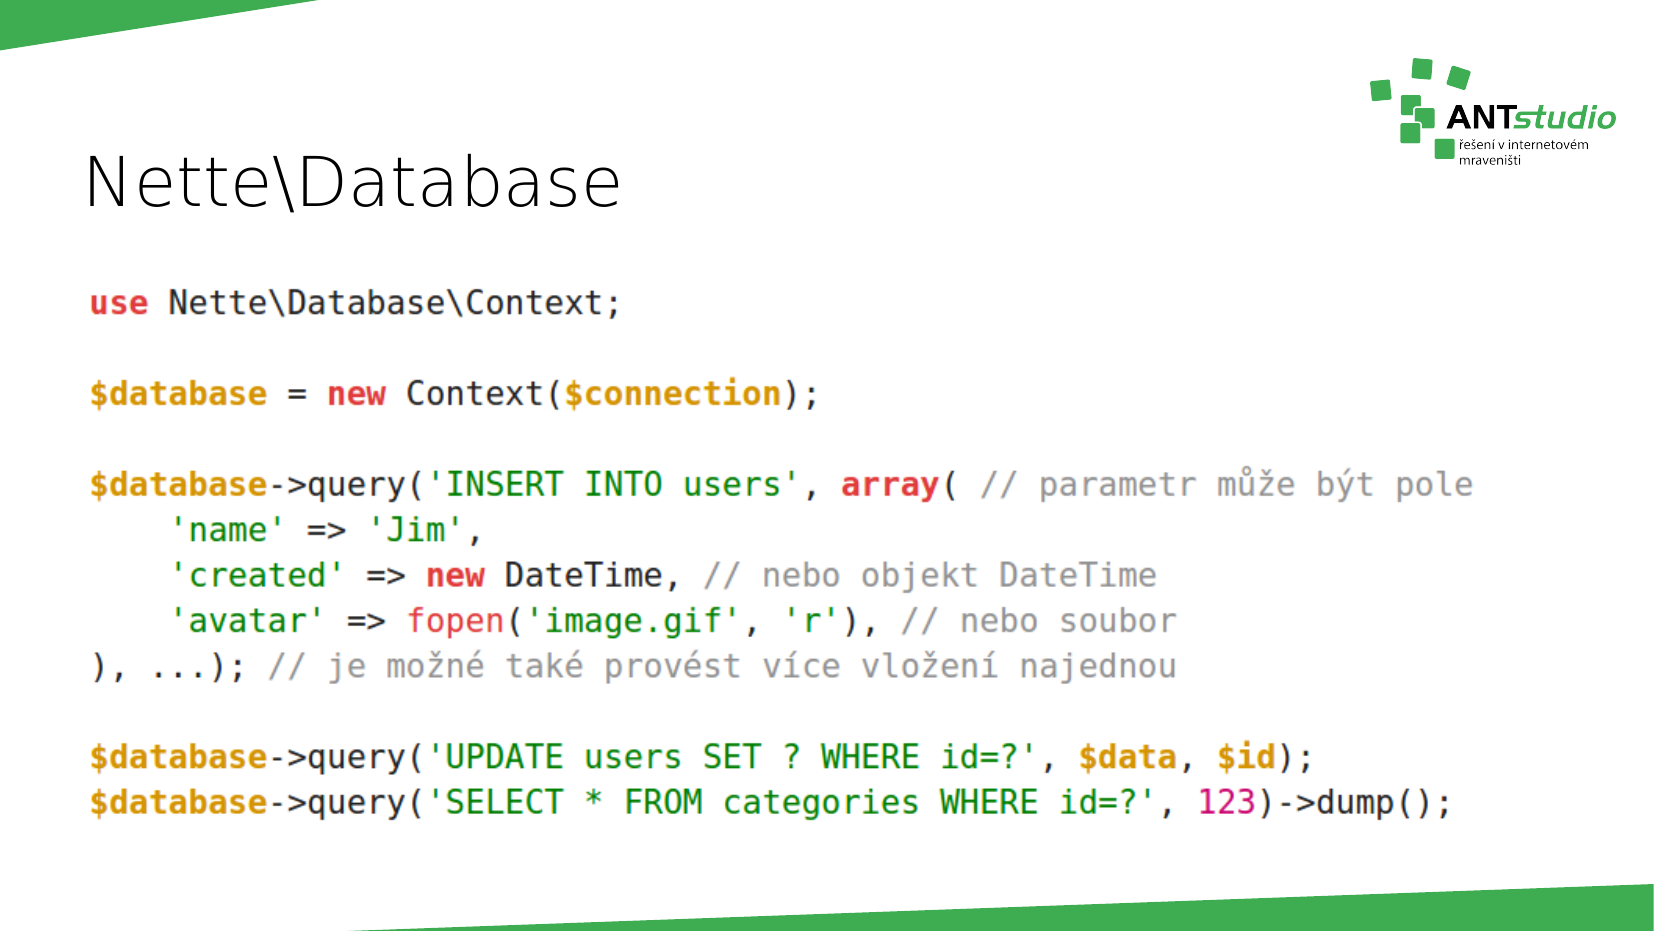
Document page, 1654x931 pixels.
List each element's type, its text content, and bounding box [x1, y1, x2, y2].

title Nette\Database [82, 104, 1571, 260]
picture [1370, 58, 1616, 165]
picture [81, 280, 1489, 839]
